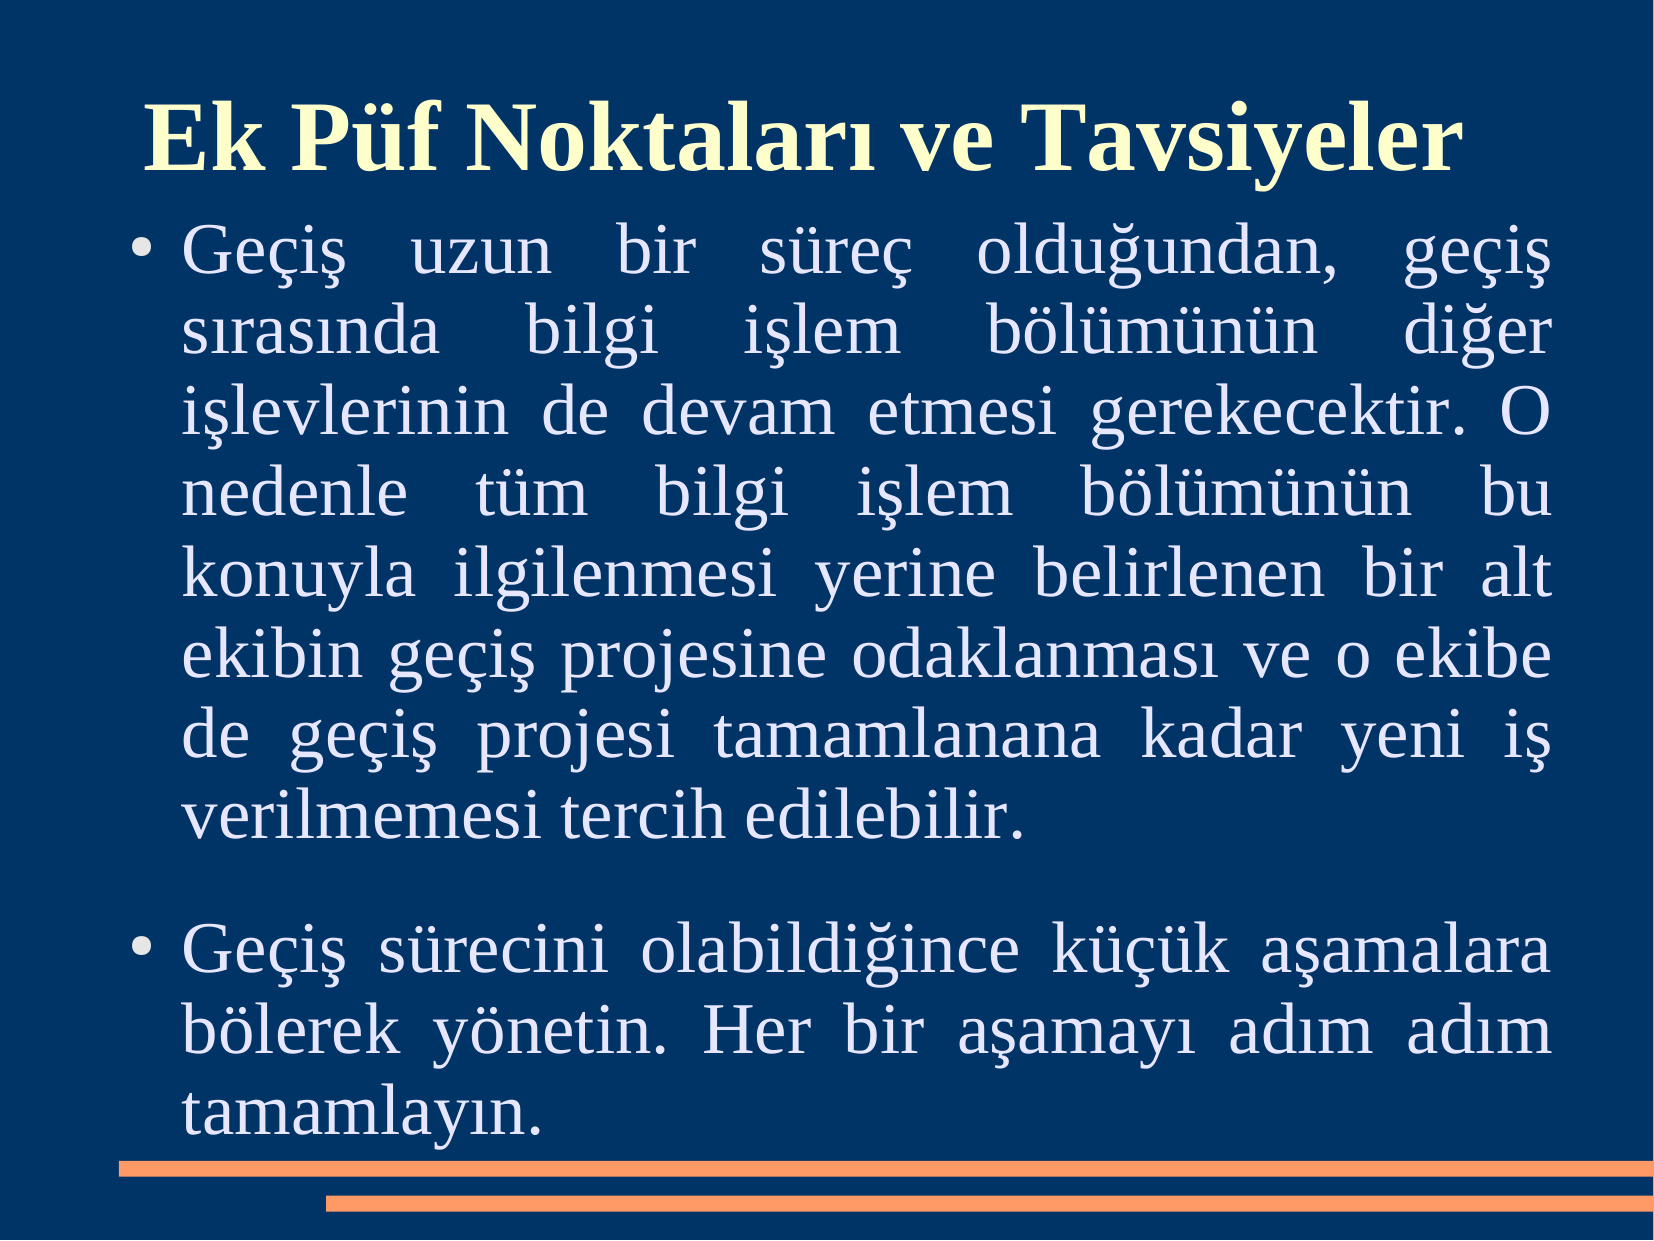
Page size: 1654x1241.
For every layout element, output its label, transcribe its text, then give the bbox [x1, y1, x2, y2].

title Ek Püf Noktaları ve Tavsiyeler [87, 58, 1522, 217]
list Geçiş uzun bir süreç olduğundan, geçiş sırasında bilgi işlem bölümünün diğer işlevlerinin de devam etmesi gerekecektir. O nedenle tüm bilgi işlem bölümünün bu konuyla ilgilenmesi yerine belirlenen bir alt ekibin geçiş projesine odaklanması ve o ekibe de geçiş projesi tamamlanana kadar yeni iş verilmemesi tercih edilebilir. Geçiş sürecini olabildiğince küçük aşamalara bölerek yönetin. Her bir aşamayı adım adım tamamlayın. [111, 208, 1555, 1151]
